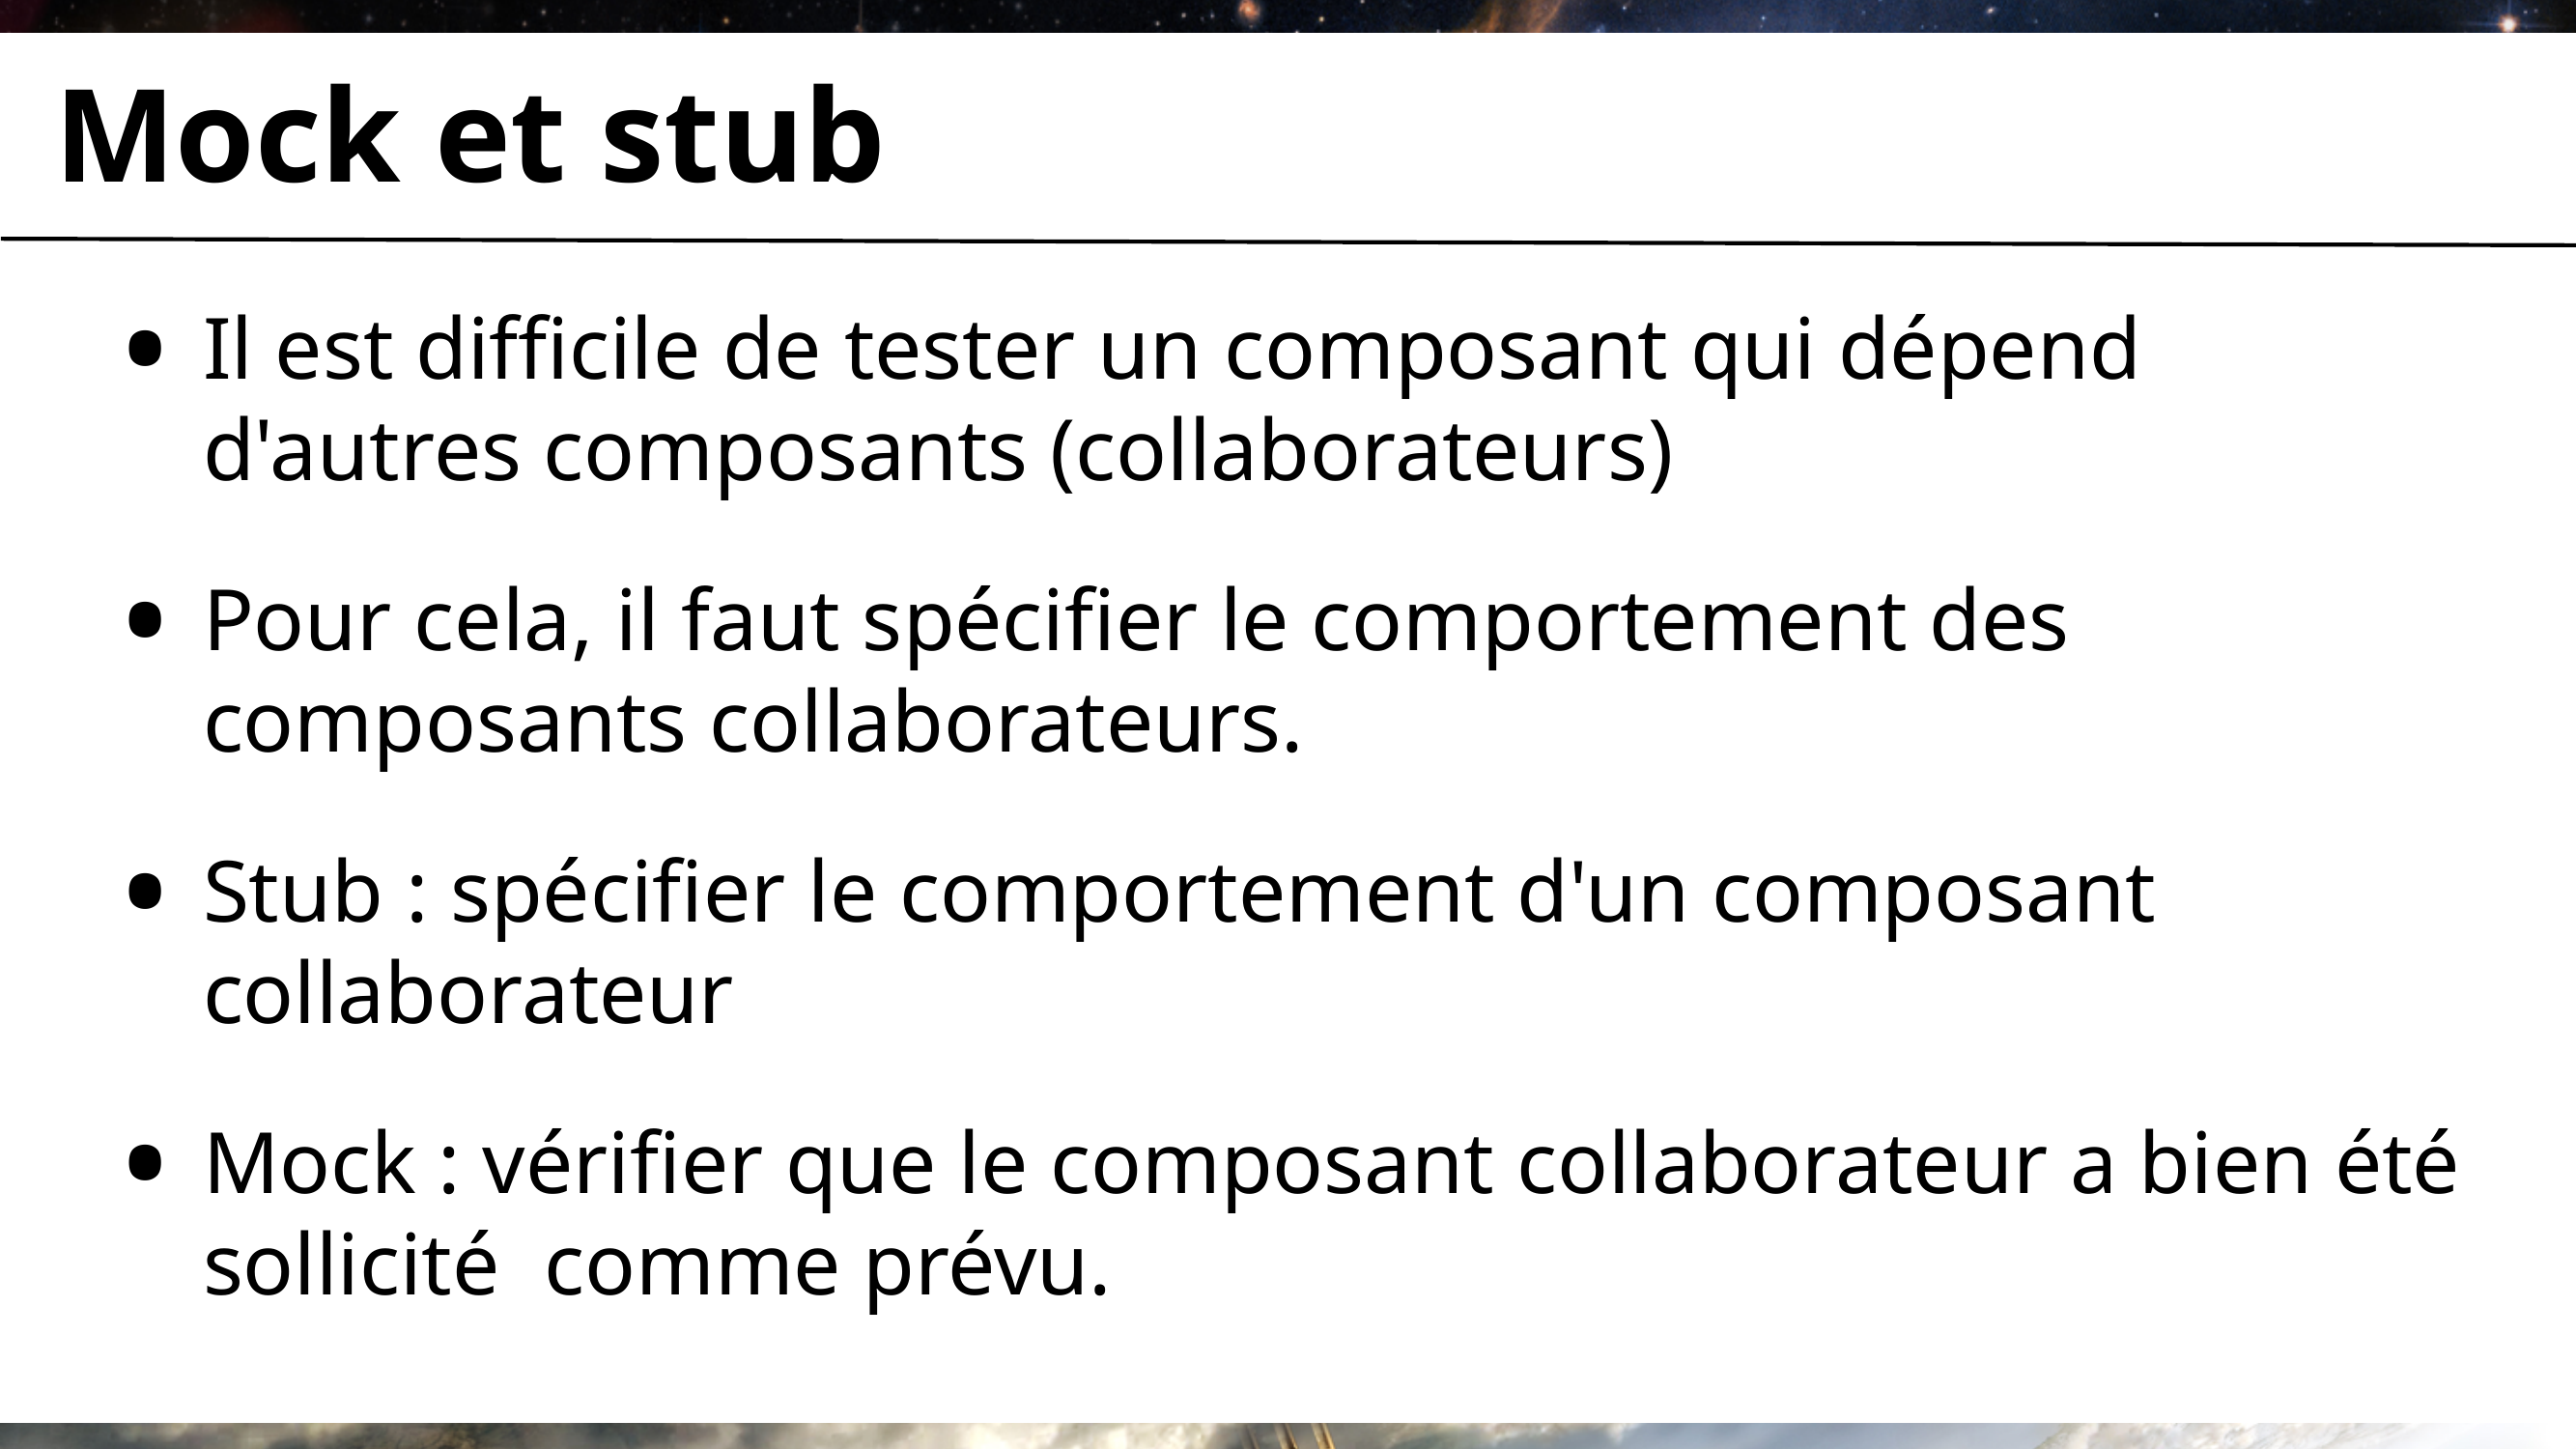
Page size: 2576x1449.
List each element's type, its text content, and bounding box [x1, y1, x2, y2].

picture [0, 1423, 2576, 1449]
title Mock et stub [45, 12, 2528, 250]
picture [0, 0, 2576, 33]
list Il est difficile de tester un composant qui dépend d'autres composants (collaborateurs) Pour cela, il faut spécifier le comportement des composants collaborateurs. Stub : spécifier le comportement d'un composant collaborateur Mock : vérifier que le composant collaborateur a bien été sollicité comme prévu. [76, 286, 2476, 1398]
